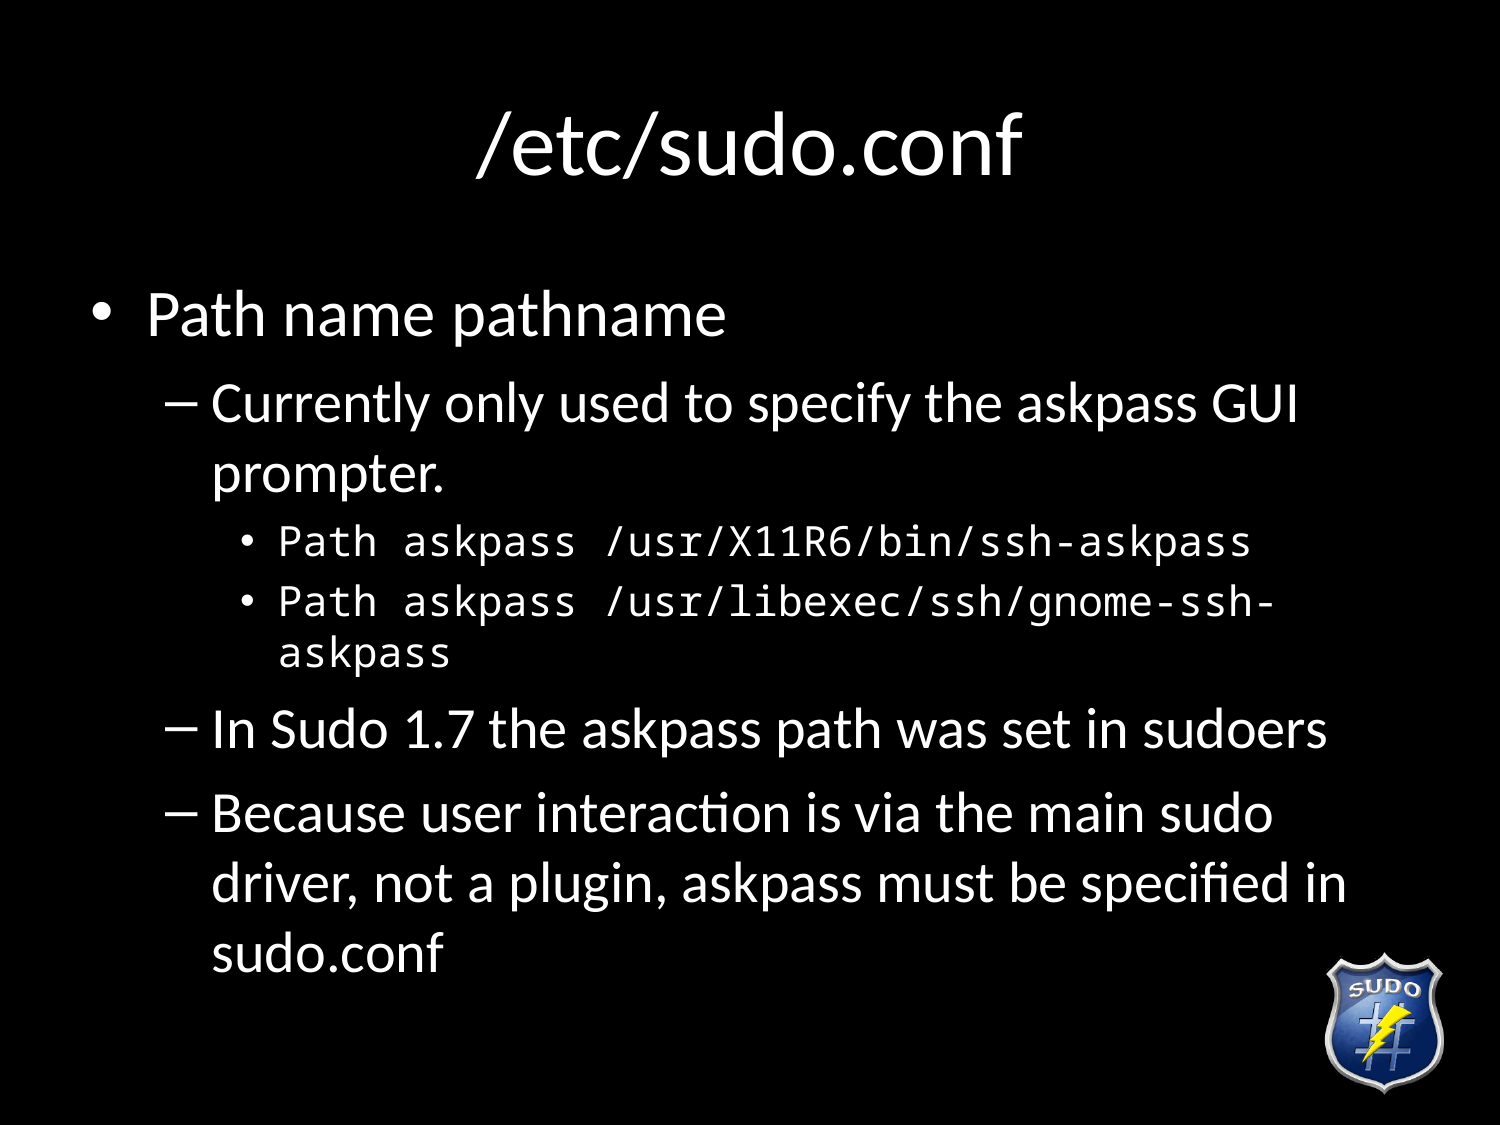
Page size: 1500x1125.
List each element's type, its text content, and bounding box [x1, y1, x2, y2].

title /etc/sudo.conf [75, 45, 1426, 233]
picture [1315, 949, 1453, 1103]
list Path name pathname Currently only used to specify the askpass GUI prompter. Path askpass /usr/X11R6/bin/ssh-askpass Path askpass /usr/libexec/ssh/gnome-ssh-askpass In Sudo 1.7 the askpass path was set in sudoers Because user interaction is via the main sudo driver, not a plugin, askpass must be specified in sudo.conf [75, 262, 1426, 1005]
